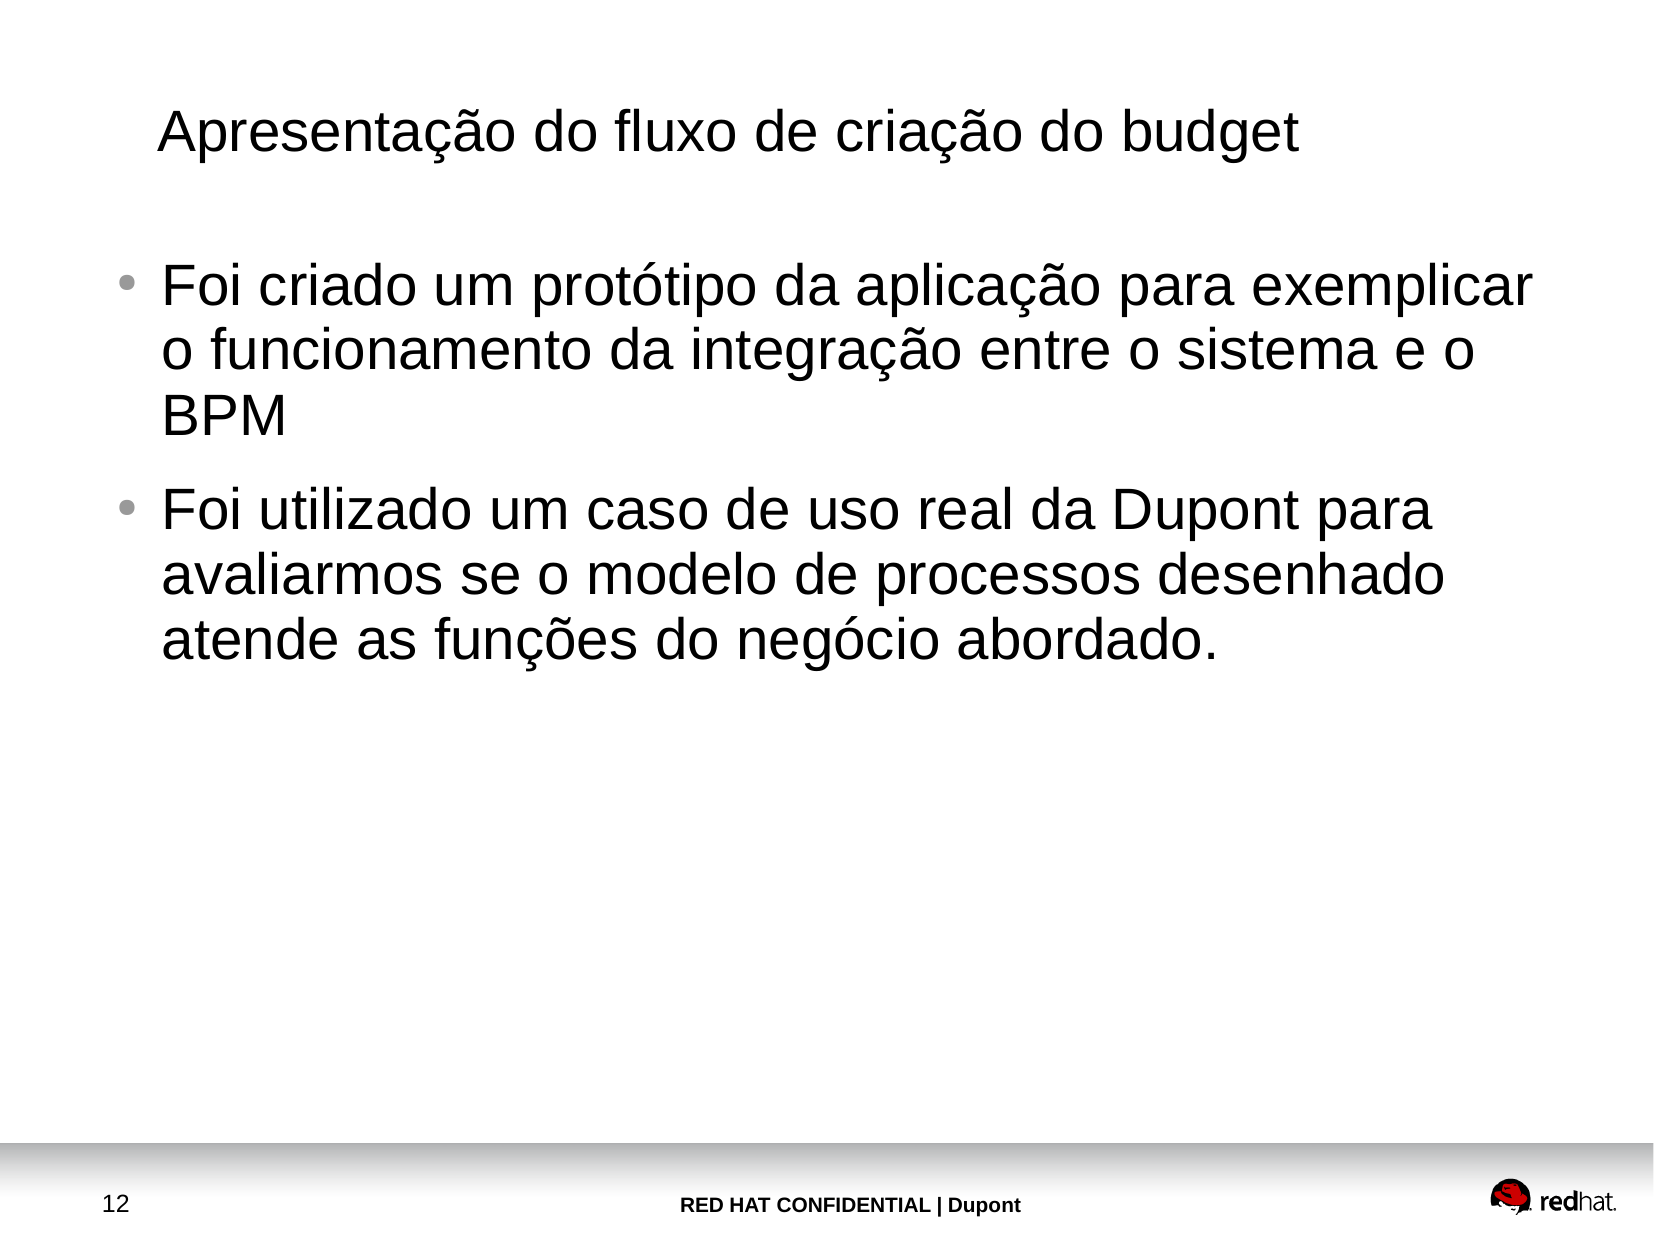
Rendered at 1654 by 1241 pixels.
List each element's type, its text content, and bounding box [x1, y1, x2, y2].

picture [0, 1143, 1654, 1241]
text_box Foi criado um protótipo da aplicação para exemplicar o funcionamento da integração entre o sistema e o BPM Foi utilizado um caso de uso real da Dupont para avaliarmos se o modelo de processos desenhado atende as funções do negócio abordado. [86, 244, 1576, 1039]
text_box Apresentação do fluxo de criação do budget [82, 37, 1571, 226]
